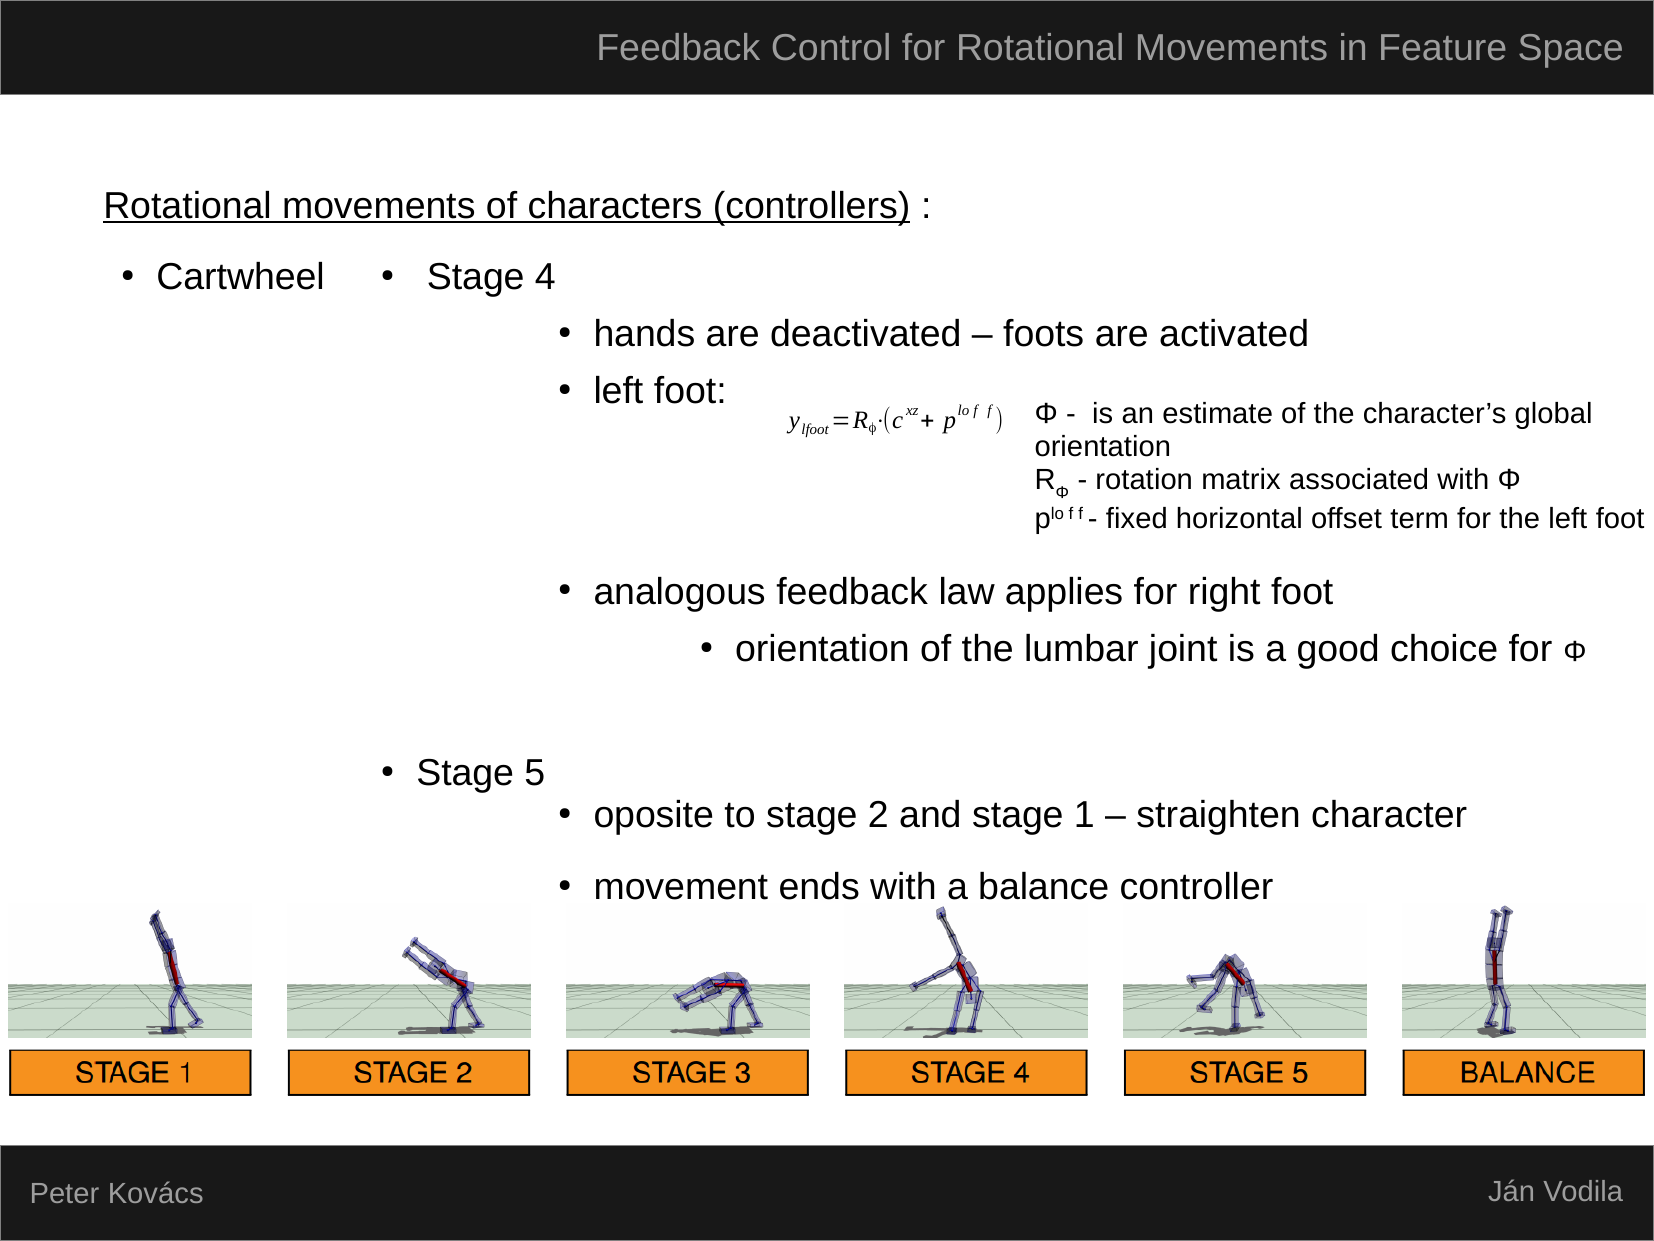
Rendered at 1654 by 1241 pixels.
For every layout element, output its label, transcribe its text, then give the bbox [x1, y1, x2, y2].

picture [5, 873, 1648, 1099]
text_box Peter Kovács [29, 1175, 243, 1211]
text_box Φ - is an estimate of the character’s global orientation RΦ - rotation matrix associated with Φ plo f f - fixed horizontal offset term for the left foot [1019, 389, 1654, 574]
title Feedback Control for Rotational Movements in Feature Space [29, 26, 1625, 69]
text_box Ján Vodila [1488, 1175, 1625, 1208]
text_box Stage 4 hands are deactivated – foots are activated left foot: analogous feedback law applies for right foot orientation of the lumbar joint is a good choice for Φ [366, 248, 1642, 750]
text_box Stage 5 oposite to stage 2 and stage 1 – straighten character movement ends with a balance controller [366, 744, 1607, 916]
text_box [0, 0, 1654, 95]
text_box [0, 1145, 1654, 1241]
text_box Rotational movements of characters (controllers) : [88, 177, 1270, 235]
chart [779, 401, 1010, 438]
text_box Cartwheel [106, 248, 366, 305]
